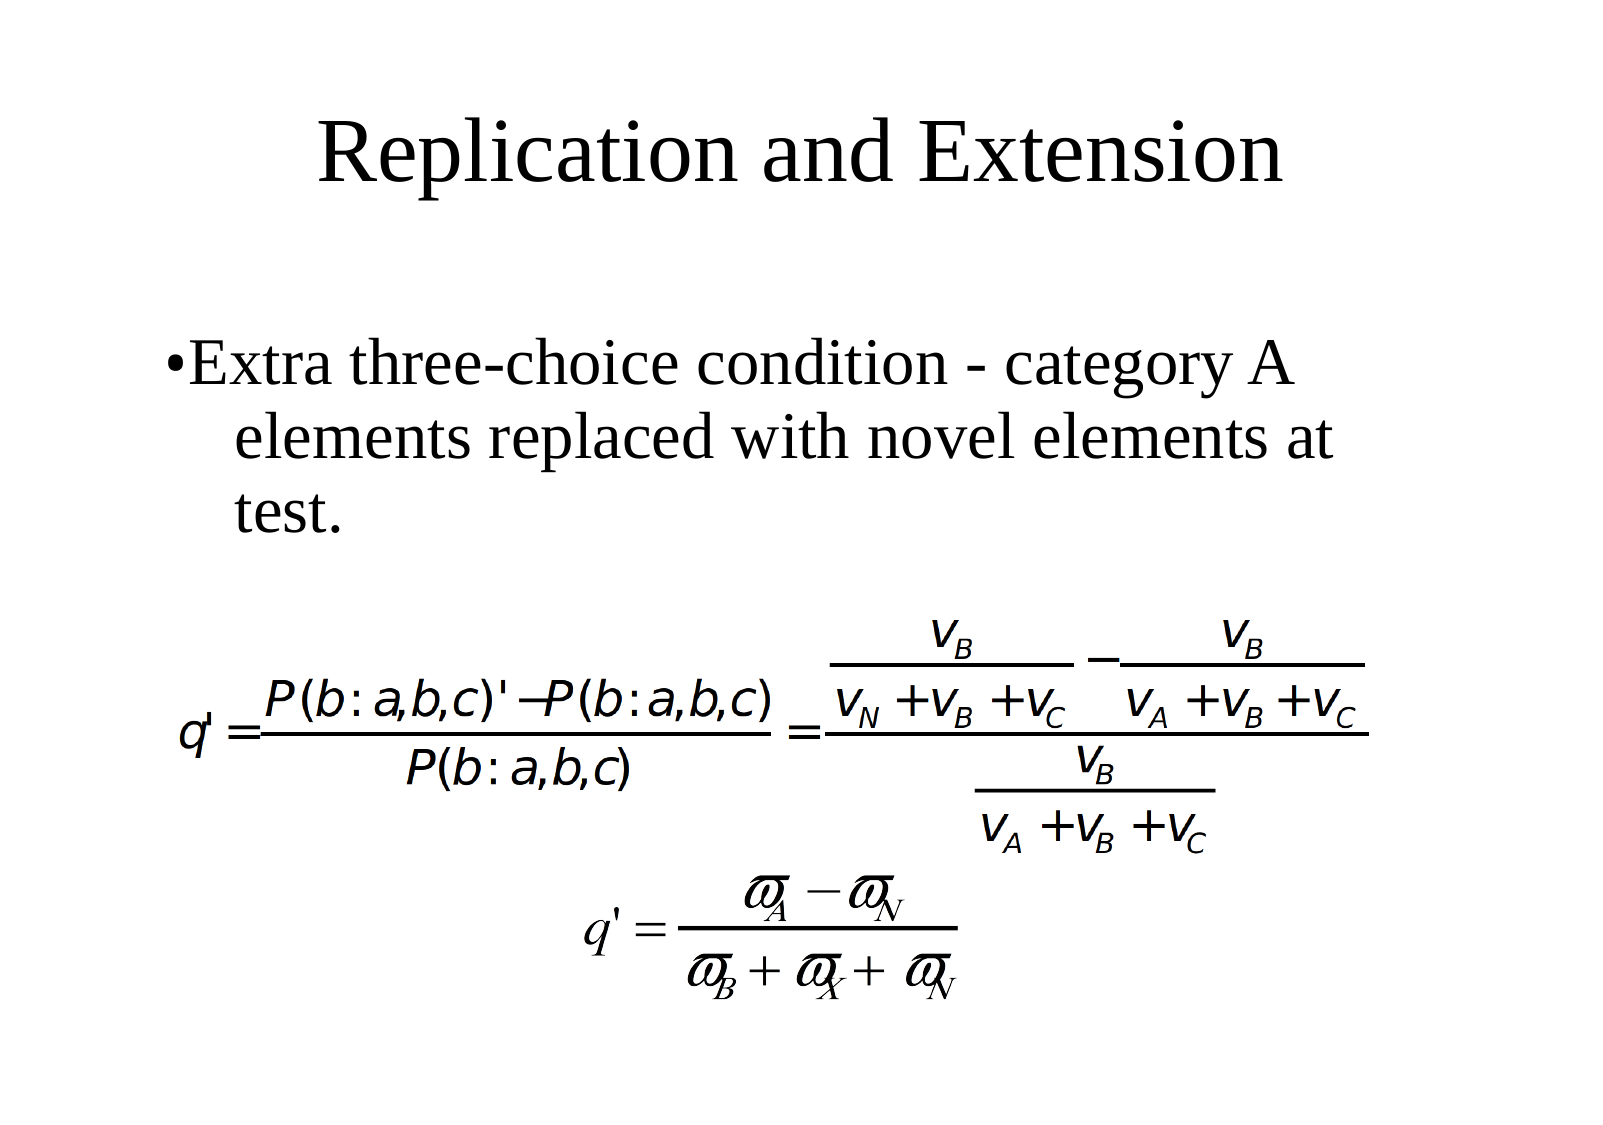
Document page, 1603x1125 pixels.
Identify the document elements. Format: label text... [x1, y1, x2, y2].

text_box Extra three-choice condition - category A elements replaced with novel elements at test. [163, 324, 1439, 575]
text_box Replication and Extension [163, 99, 1439, 288]
picture [173, 610, 1377, 865]
picture [578, 866, 972, 1013]
